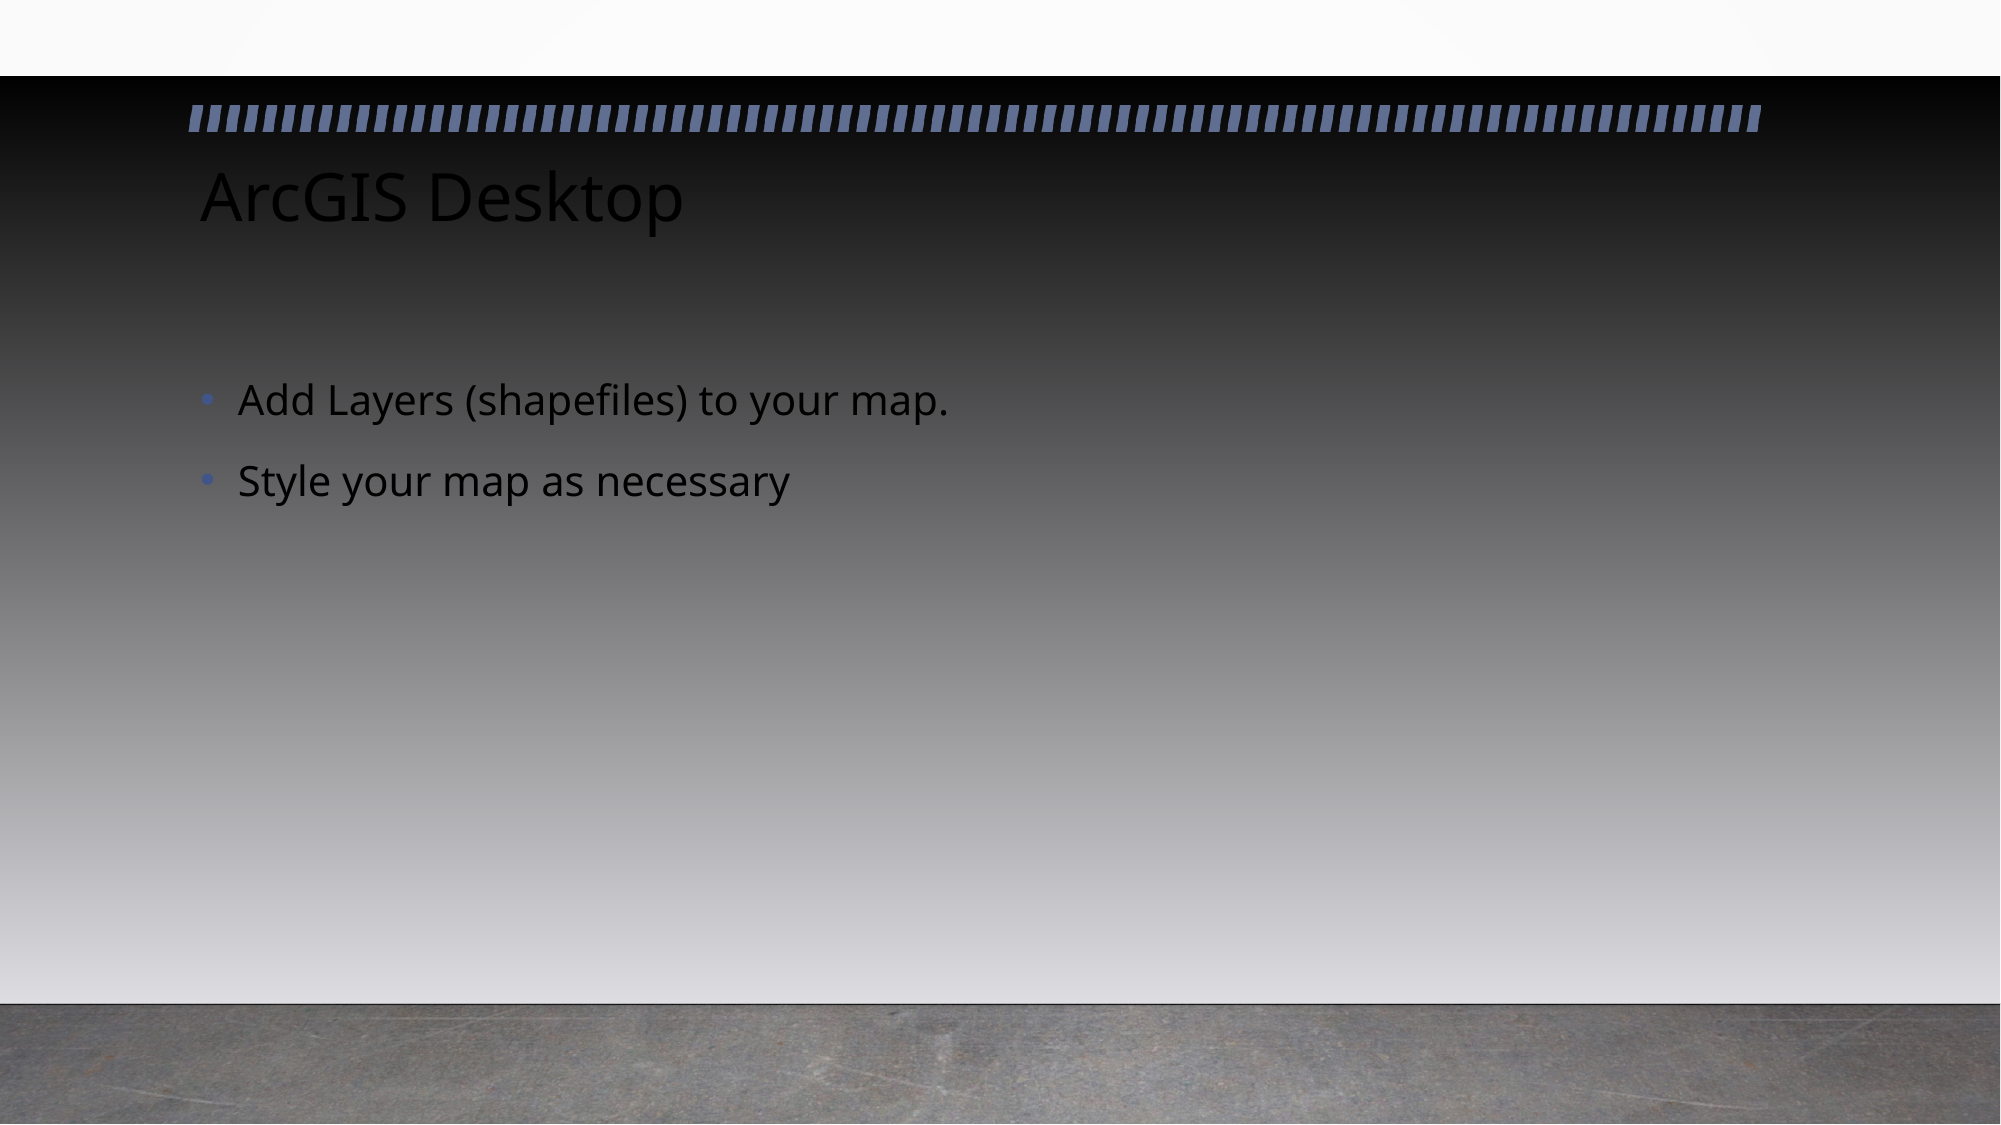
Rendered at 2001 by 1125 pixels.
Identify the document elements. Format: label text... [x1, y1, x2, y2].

title ArcGIS Desktop [185, 156, 1761, 329]
list Add Layers (shapefiles) to your map. Style your map as necessary [185, 356, 1761, 897]
